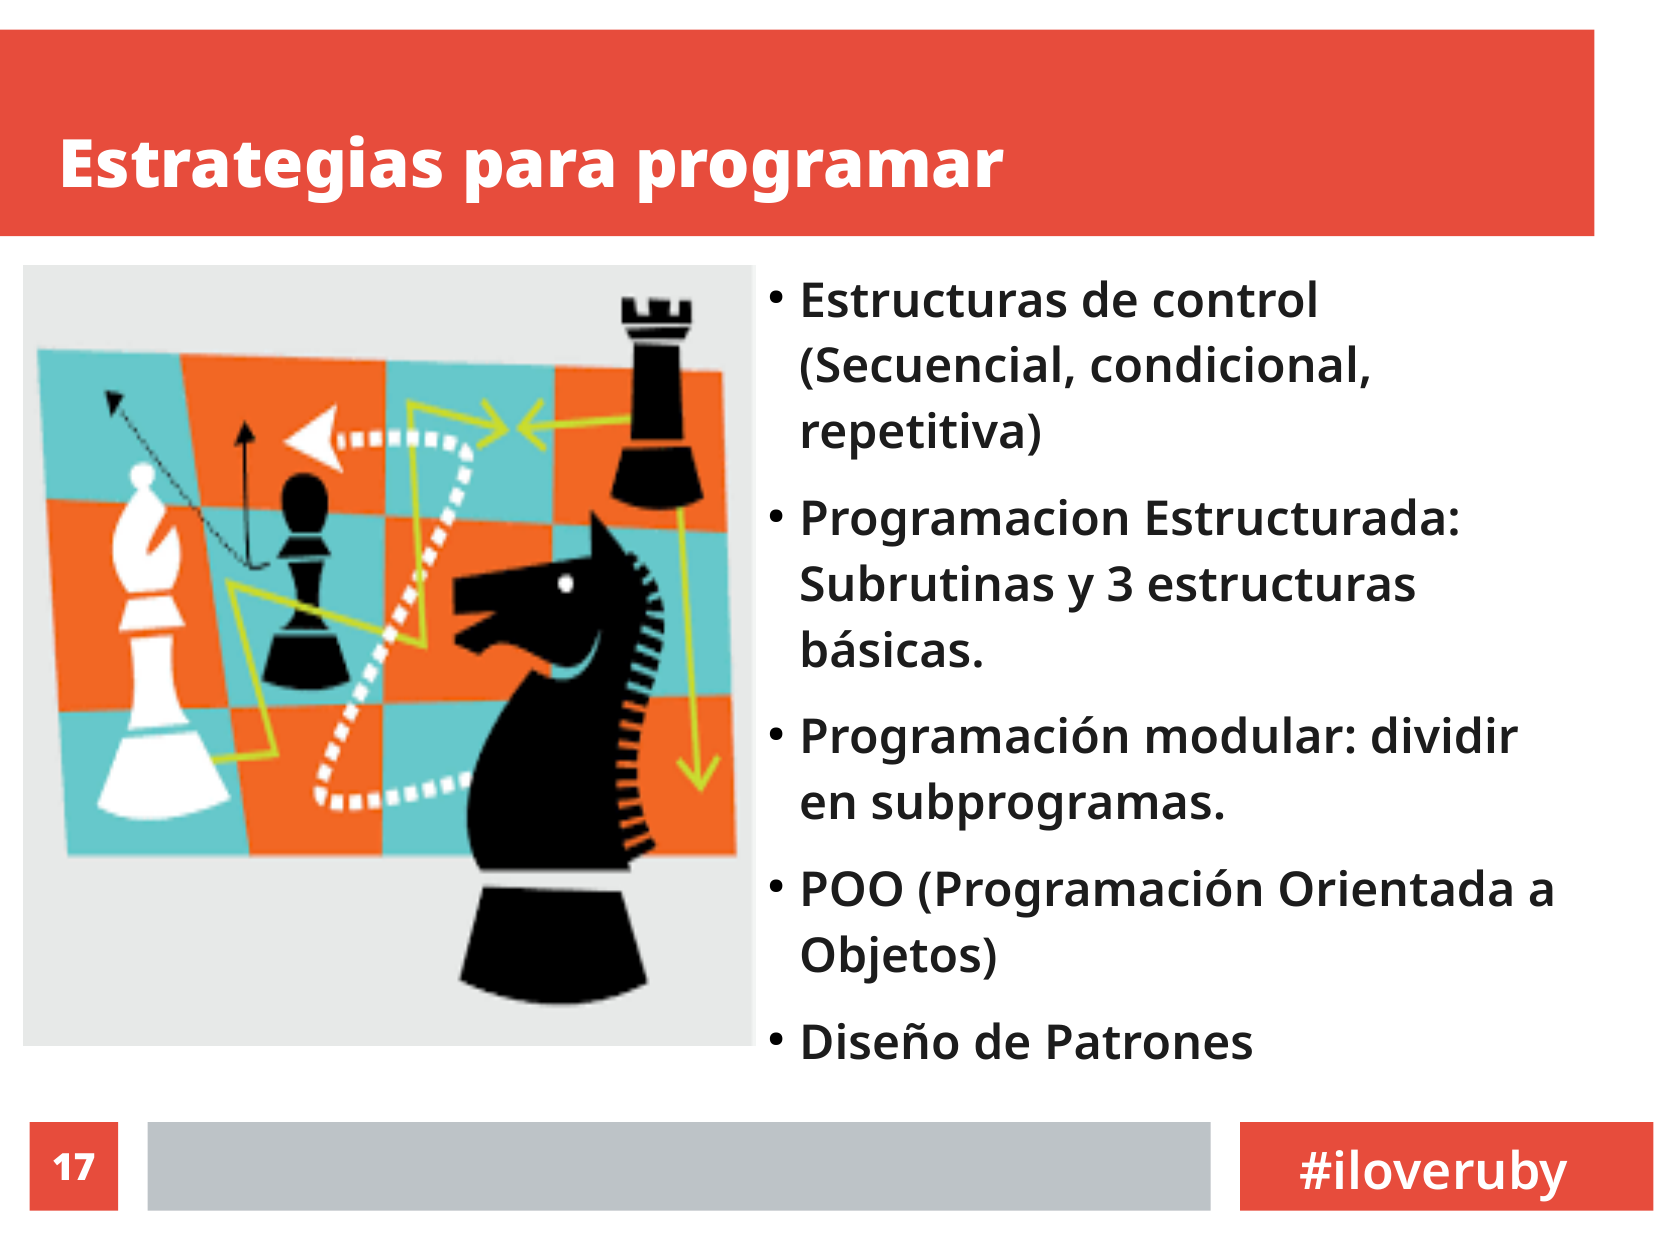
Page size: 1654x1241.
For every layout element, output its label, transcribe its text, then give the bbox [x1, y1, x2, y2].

list Estructuras de control (Secuencial, condicional, repetitiva) Programacion Estructurada: Subrutinas y 3 estructuras básicas. Programación modular: dividir en subprogramas. POO (Programación Orientada a Objetos) Diseño de Patrones [767, 265, 1583, 1075]
picture [23, 265, 756, 1046]
list #iloveruby [1299, 1133, 1607, 1205]
title Estrategias para programar [59, 59, 1595, 207]
